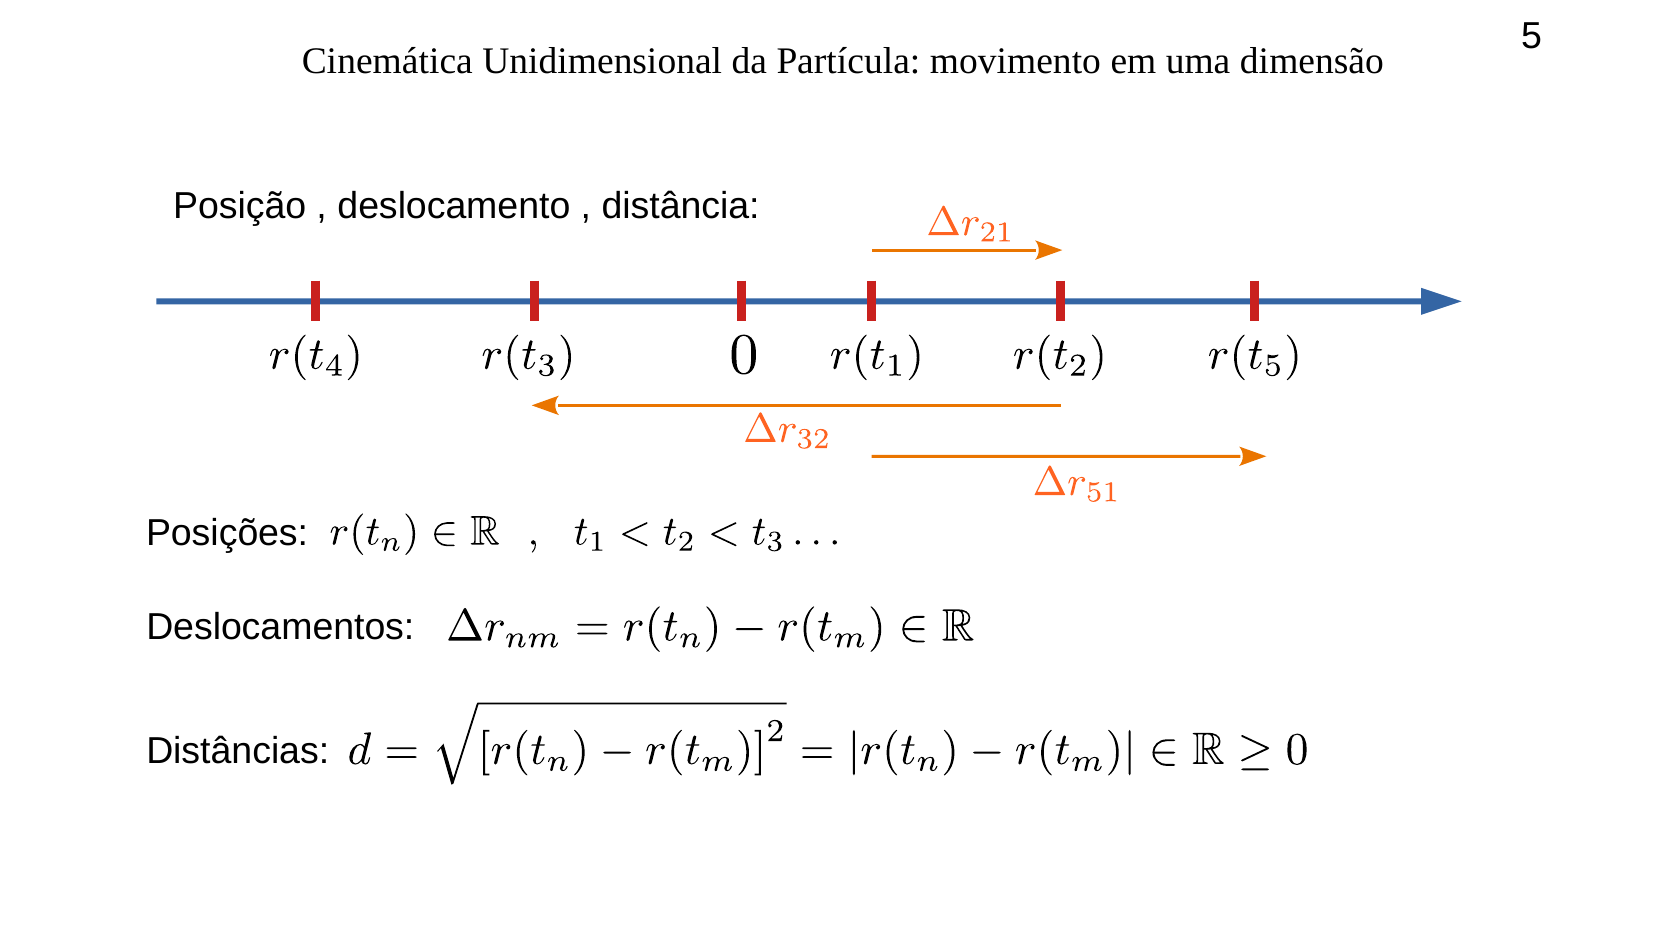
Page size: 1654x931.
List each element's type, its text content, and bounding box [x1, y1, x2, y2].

picture [481, 334, 572, 381]
picture [1207, 334, 1298, 381]
picture [327, 511, 839, 557]
picture [829, 334, 920, 381]
picture [345, 700, 1309, 787]
picture [1031, 463, 1118, 504]
picture [268, 334, 359, 381]
text_box <number> [1506, 7, 1654, 78]
text_box Posição , deslocamento , distância: [158, 176, 1291, 268]
text_box Distâncias: [131, 722, 345, 780]
picture [924, 204, 1012, 244]
picture [1012, 334, 1103, 381]
picture [741, 410, 830, 451]
text_box Cinemática Unidimensional da Partícula: movimento em uma dimensão [287, 11, 1401, 89]
picture [446, 606, 974, 652]
picture [729, 334, 756, 375]
text_box Deslocamentos: [131, 598, 440, 656]
text_box Posições: [131, 503, 334, 561]
